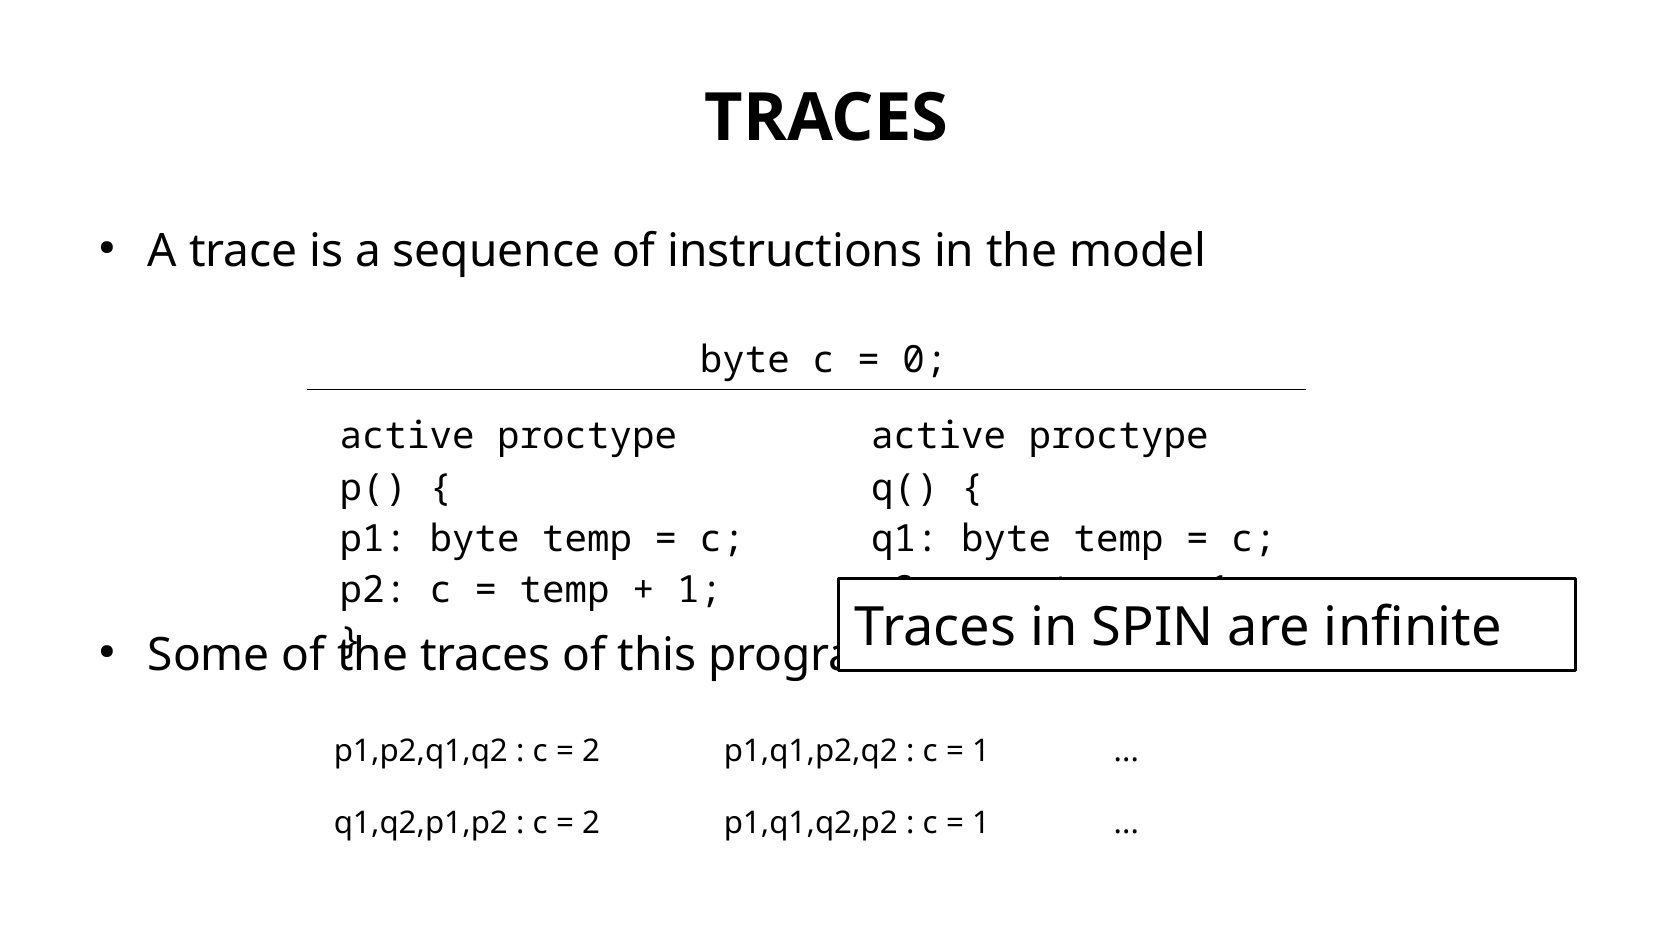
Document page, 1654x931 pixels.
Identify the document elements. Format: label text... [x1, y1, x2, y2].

text_box active proctype q() { q1: byte temp = c; q2: c = temp + 1; } [856, 401, 1294, 568]
title TRACES [82, 36, 1571, 193]
text_box Traces in SPIN are infinite [838, 578, 1576, 663]
text_box active proctype p() { p1: byte temp = c; p2: c = temp + 1; } [324, 401, 762, 568]
list A trace is a sequence of instructions in the model Some of the traces of this program [82, 217, 1571, 686]
text_box byte c = 0; [685, 324, 1123, 384]
text_box p1,p2,q1,q2 : c = 2 p1,q1,p2,q2 : c = 1 ... q1,q2,p1,p2 : c = 2 p1,q1,q2,p2 : c = 1 ... [318, 720, 1335, 875]
